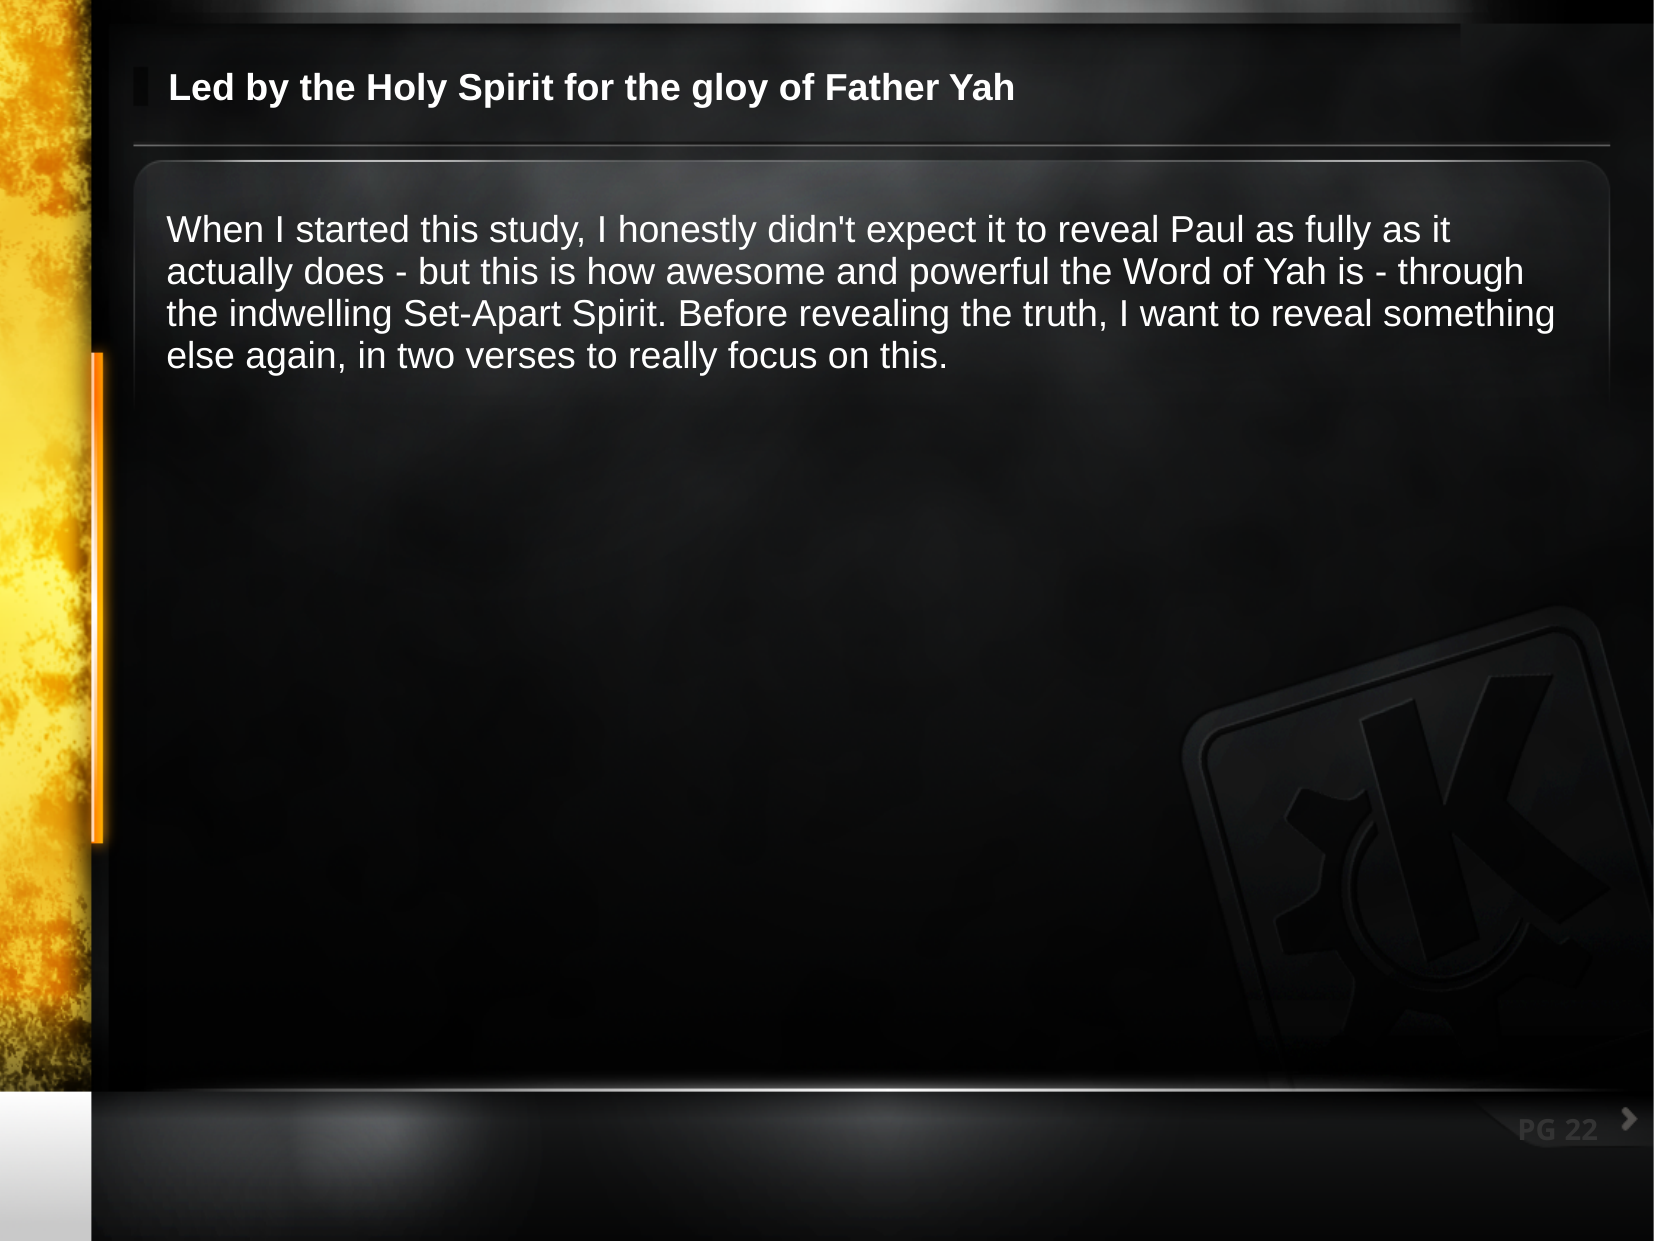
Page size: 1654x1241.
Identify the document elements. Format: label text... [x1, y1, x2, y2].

picture [0, 0, 1654, 1241]
title Led by the Holy Spirit for the gloy of Father Yah [153, 59, 1589, 119]
list When I started this study, I honestly didn't expect it to reveal Paul as fully as it actually does - but this is how awesome and powerful the Word of Yah is - through the indwelling Set-Apart Spirit. Before revealing the truth, I want to reveal something else again, in two verses to really focus on this. [151, 200, 1587, 995]
